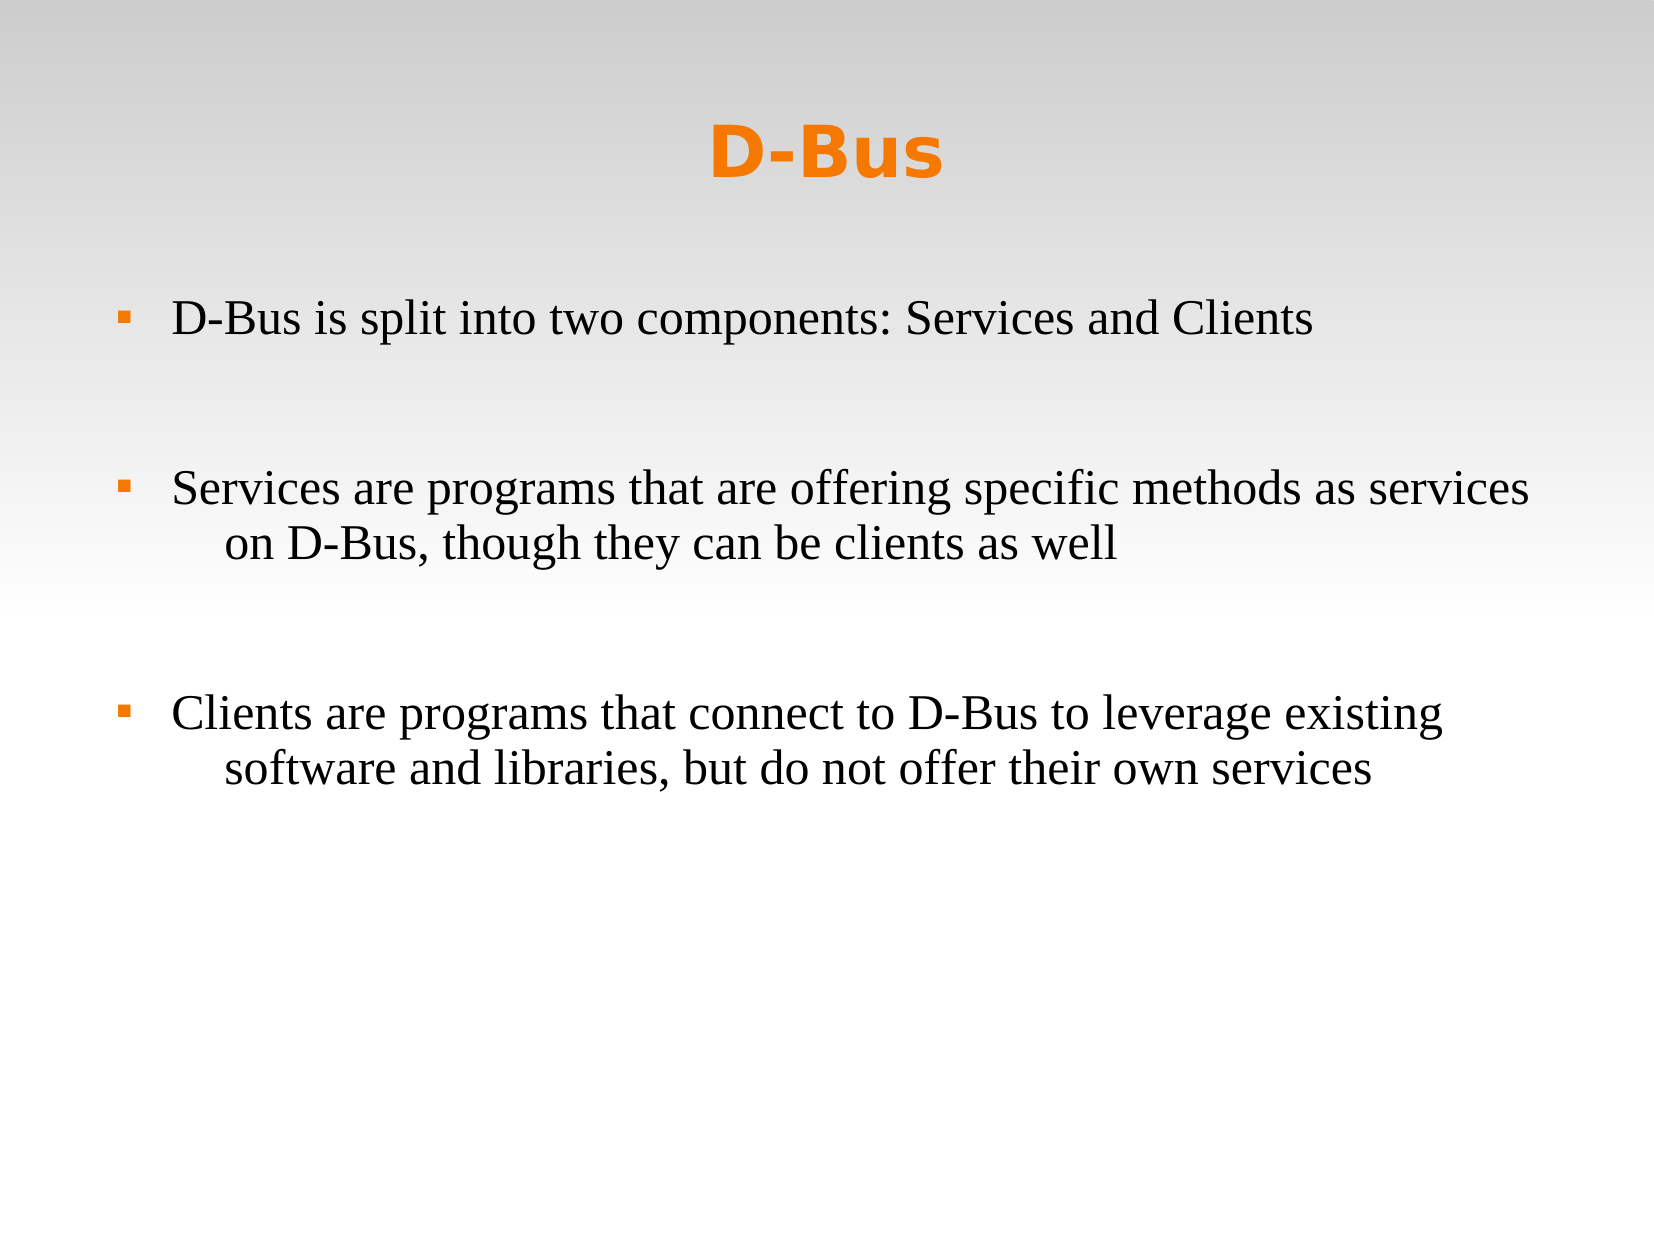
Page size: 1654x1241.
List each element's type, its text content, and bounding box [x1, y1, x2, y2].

title D-Bus [82, 49, 1571, 257]
list D-Bus is split into two components: Services and Clients Services are programs that are offering specific methods as services on D-Bus, though they can be clients as well Clients are programs that connect to D-Bus to leverage existing software and libraries, but do not offer their own services [82, 290, 1571, 1109]
